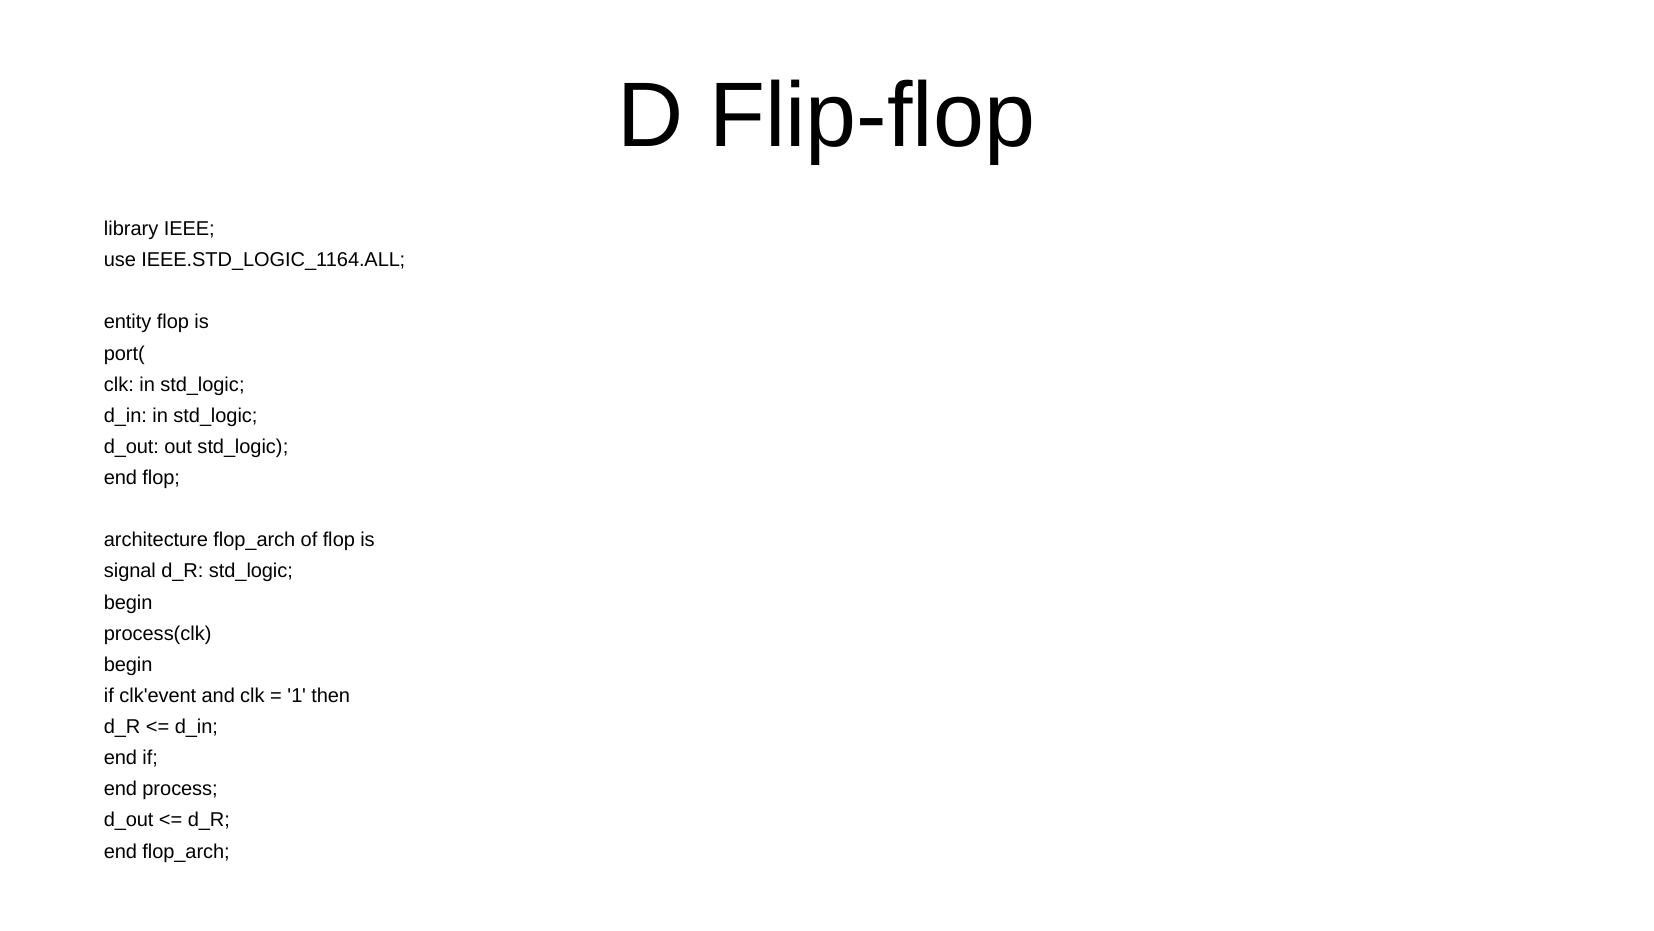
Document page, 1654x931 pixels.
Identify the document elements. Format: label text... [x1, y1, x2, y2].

title D Flip-flop [82, 37, 1571, 193]
list library IEEE; use IEEE.STD_LOGIC_1164.ALL; entity flop is port( clk: in std_logic; d_in: in std_logic; d_out: out std_logic); end flop; architecture flop_arch of flop is signal d_R: std_logic; begin process(clk) begin if clk'event and clk = '1' then d_R <= d_in; end if; end process; d_out <= d_R; end flop_arch; [82, 217, 1571, 886]
